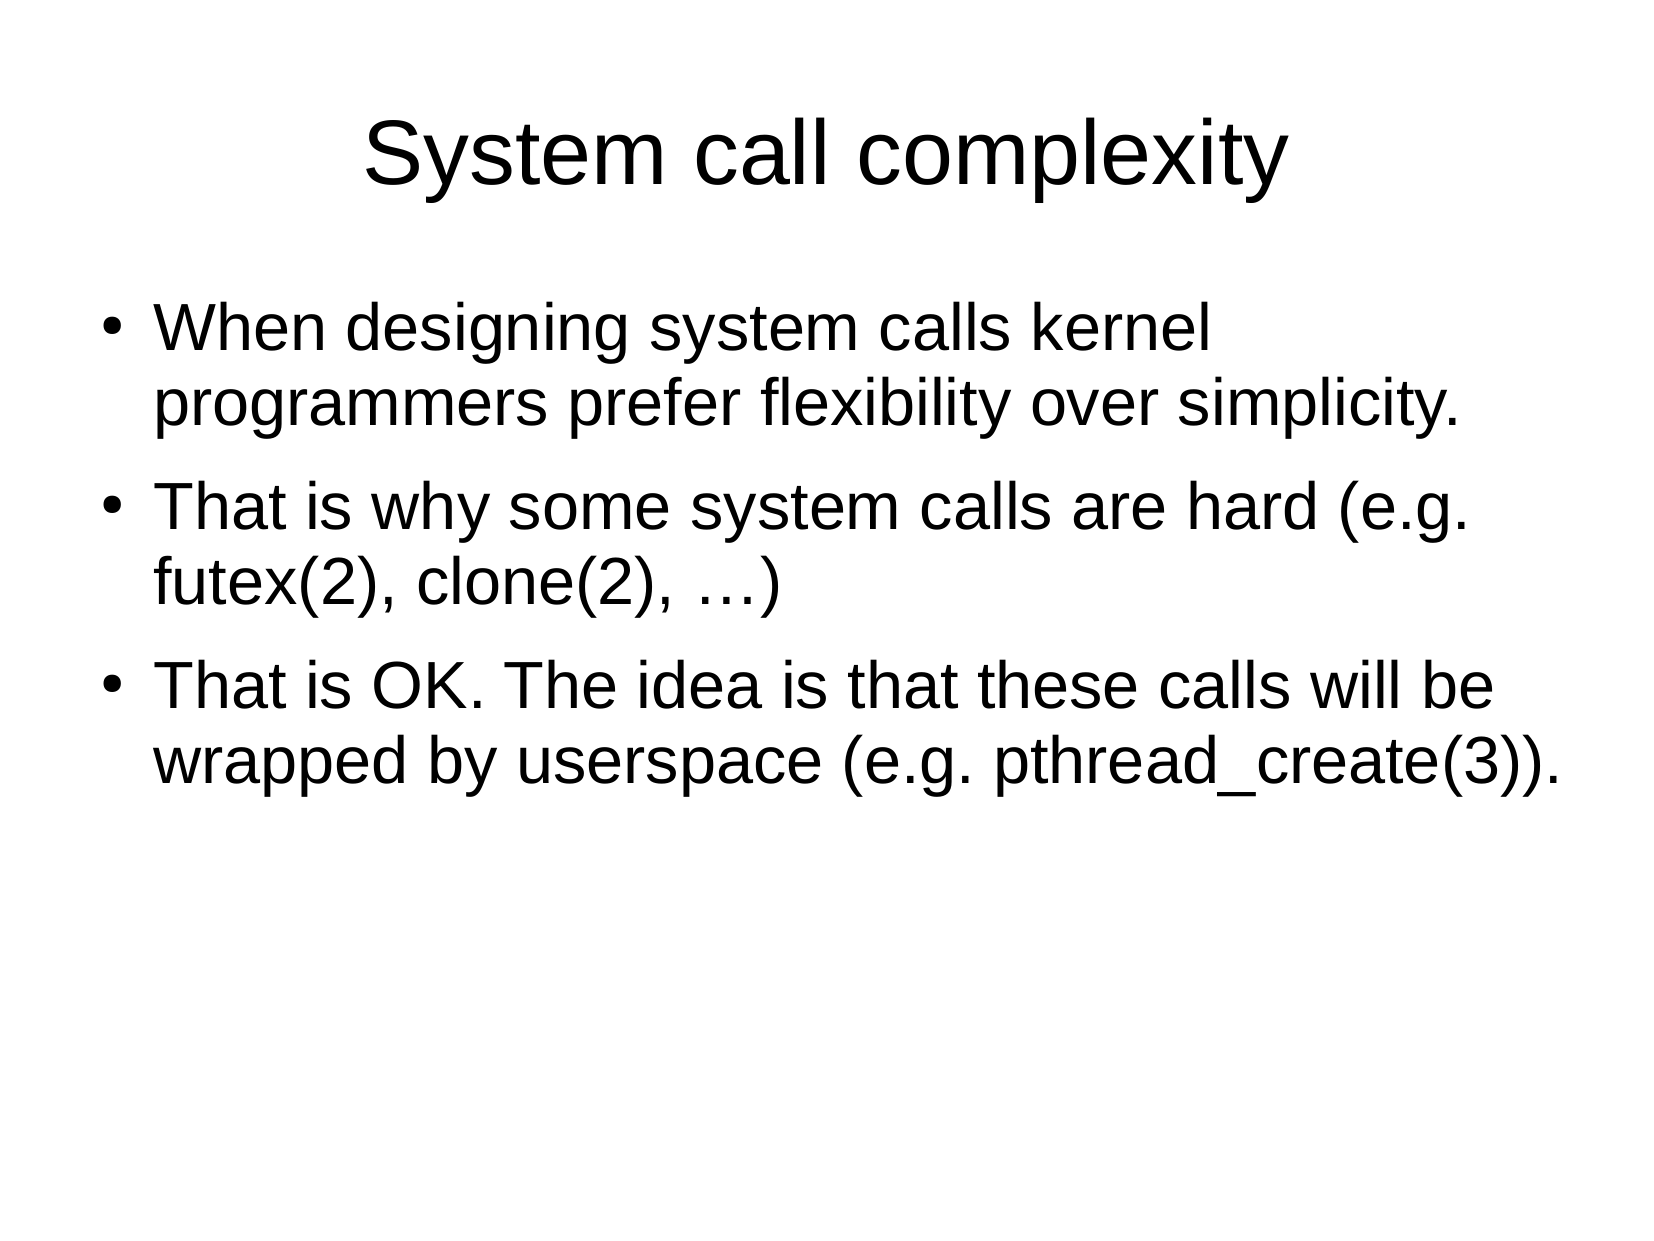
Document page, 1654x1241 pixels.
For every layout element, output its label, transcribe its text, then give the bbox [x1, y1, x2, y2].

title System call complexity [82, 49, 1571, 257]
list When designing system calls kernel programmers prefer flexibility over simplicity. That is why some system calls are hard (e.g. futex(2), clone(2), …) That is OK. The idea is that these calls will be wrapped by userspace (e.g. pthread_create(3)). [82, 290, 1571, 1010]
